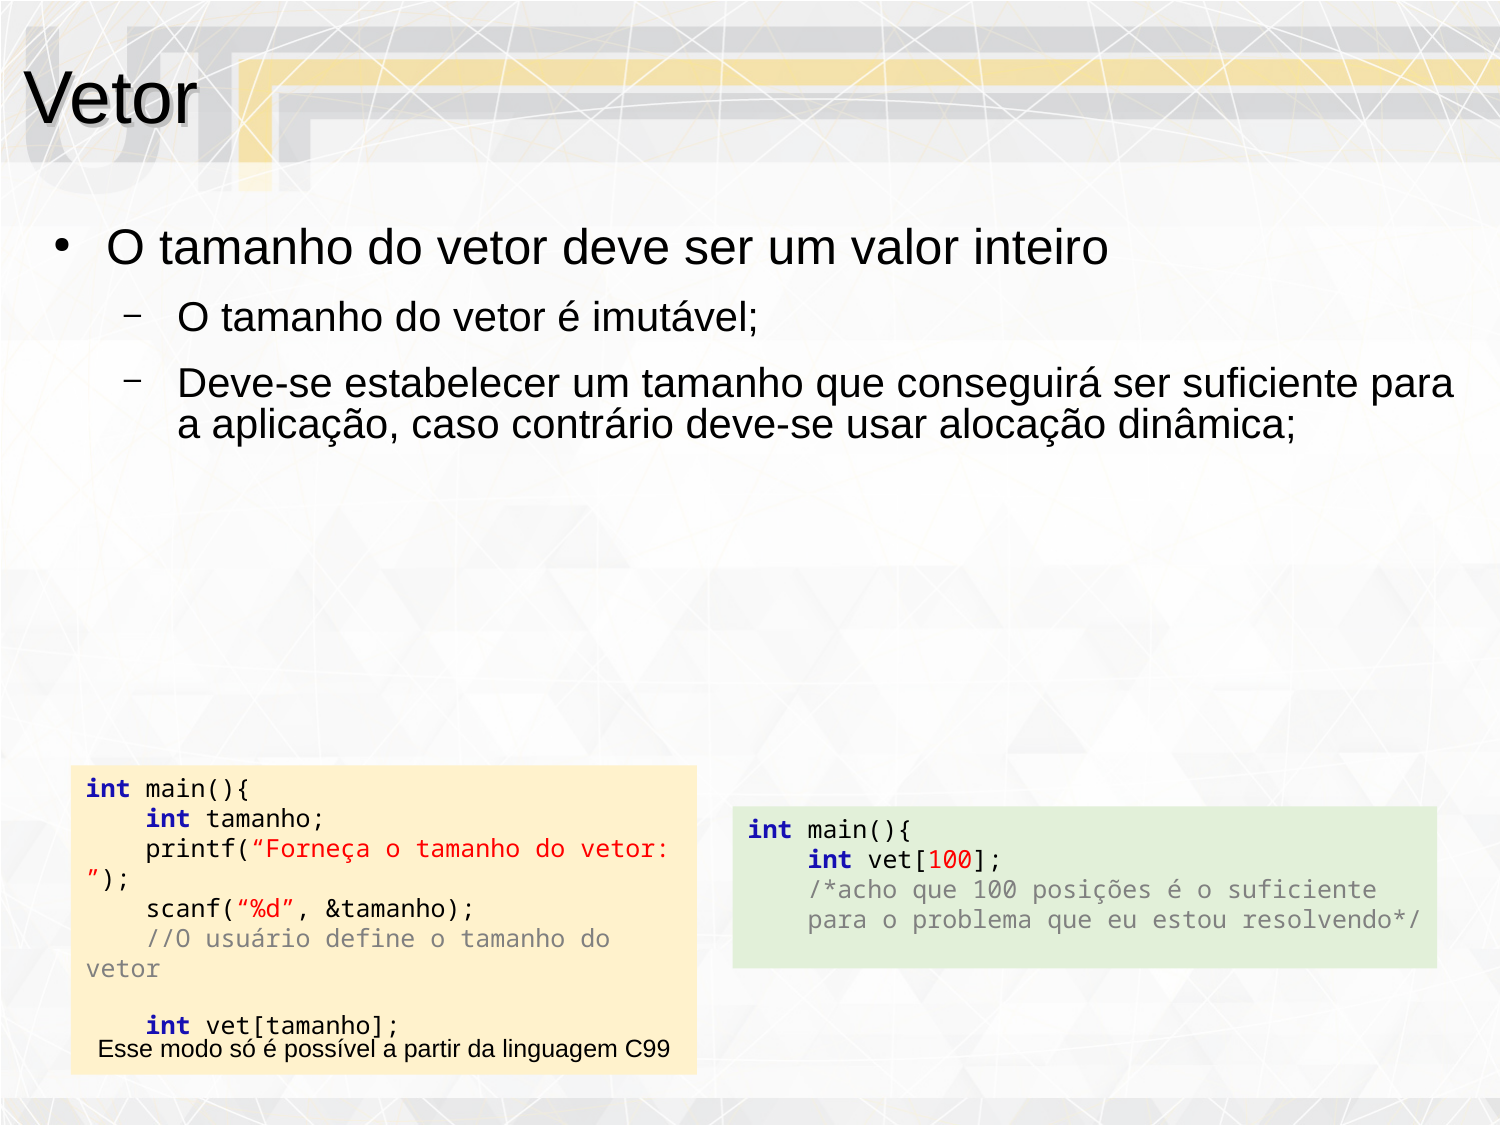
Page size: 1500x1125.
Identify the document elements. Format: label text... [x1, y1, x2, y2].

text_box int main(){ int tamanho; printf(“Forneça o tamanho do vetor: ”); scanf(“%d”, &tamanho); //O usuário define o tamanho do vetor int vet[tamanho]; [70, 765, 697, 1075]
text_box int main(){ int vet[100]; /*acho que 100 posições é o suficiente para o problema que eu estou resolvendo*/ [732, 806, 1438, 969]
title Vetor [23, 18, 1489, 178]
list O tamanho do vetor deve ser um valor inteiro O tamanho do vetor é imutável; Deve-se estabelecer um tamanho que conseguirá ser suficiente para a aplicação, caso contrário deve-se usar alocação dinâmica; [35, 224, 1477, 1087]
text_box Esse modo só é possível a partir da linguagem C99 [82, 1027, 688, 1071]
